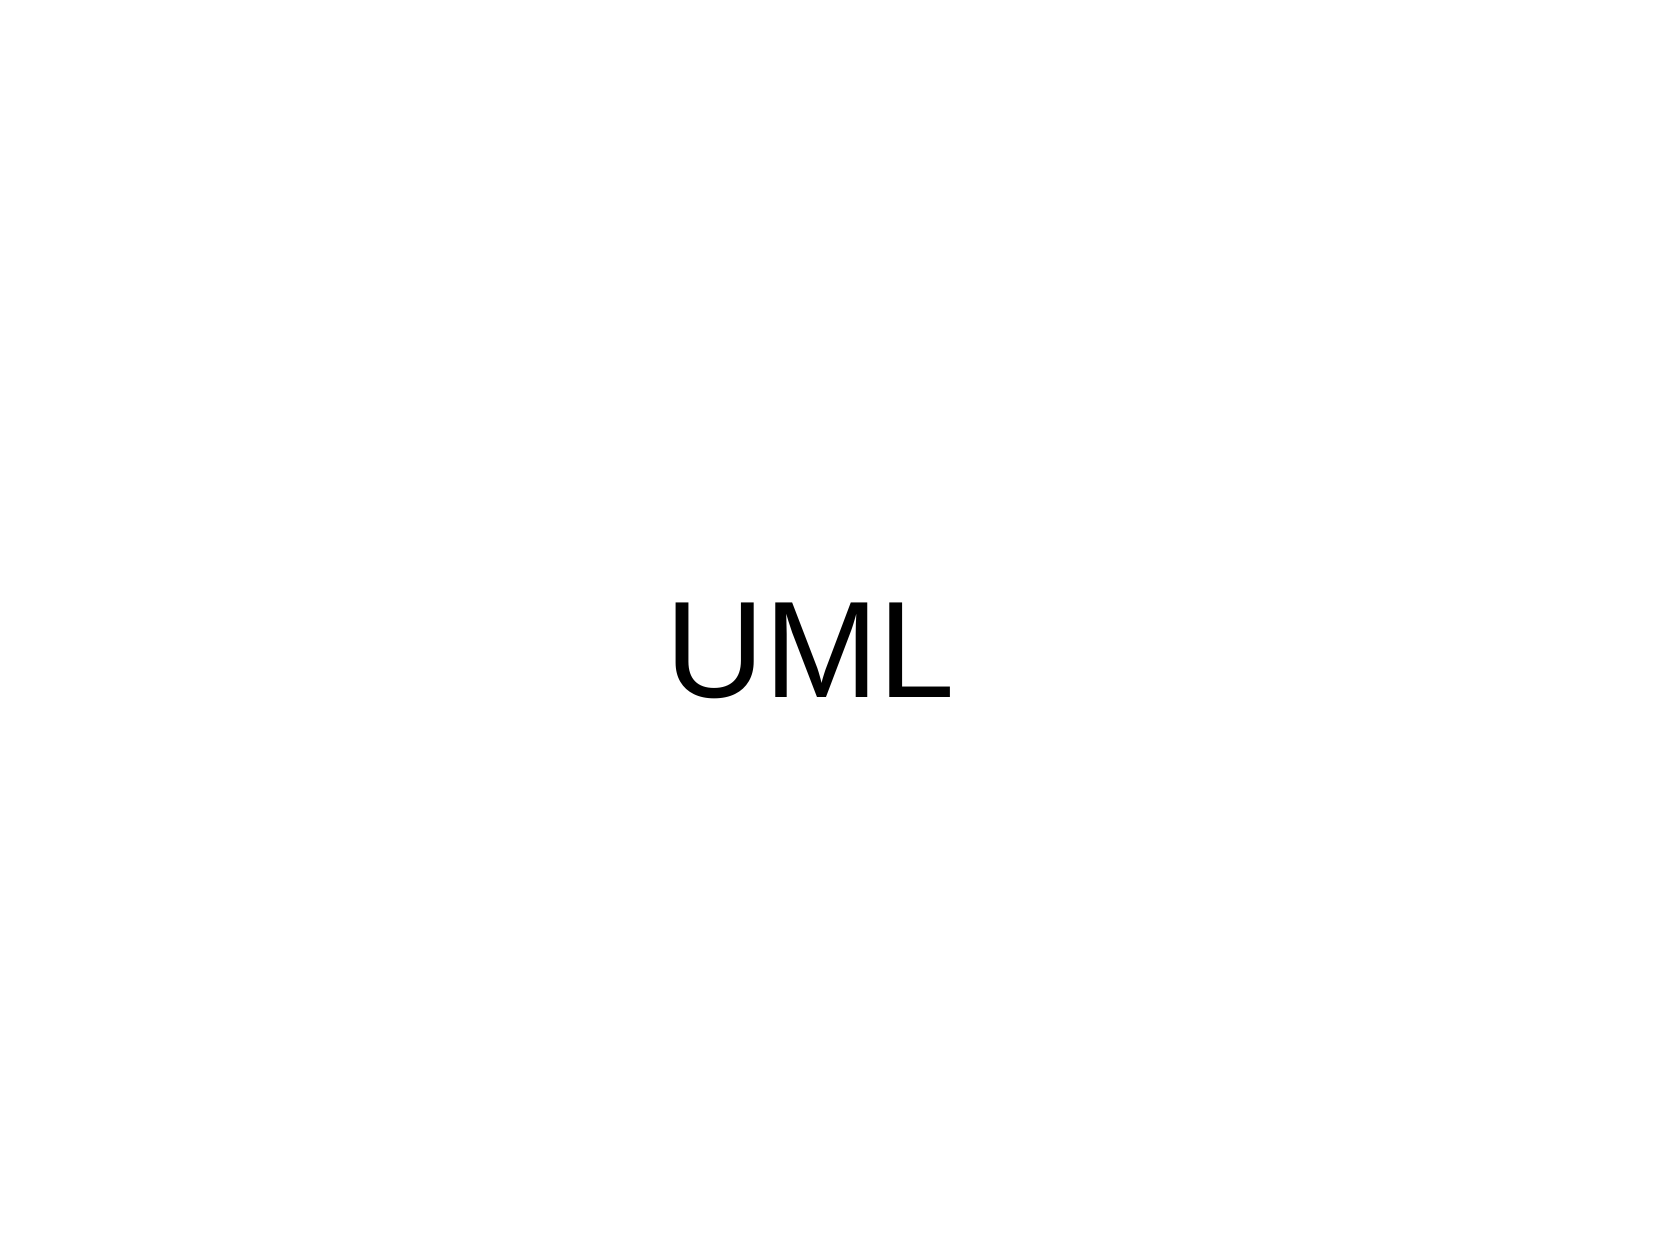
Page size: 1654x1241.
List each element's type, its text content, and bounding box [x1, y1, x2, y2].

subtitle UML [82, 290, 1538, 1010]
